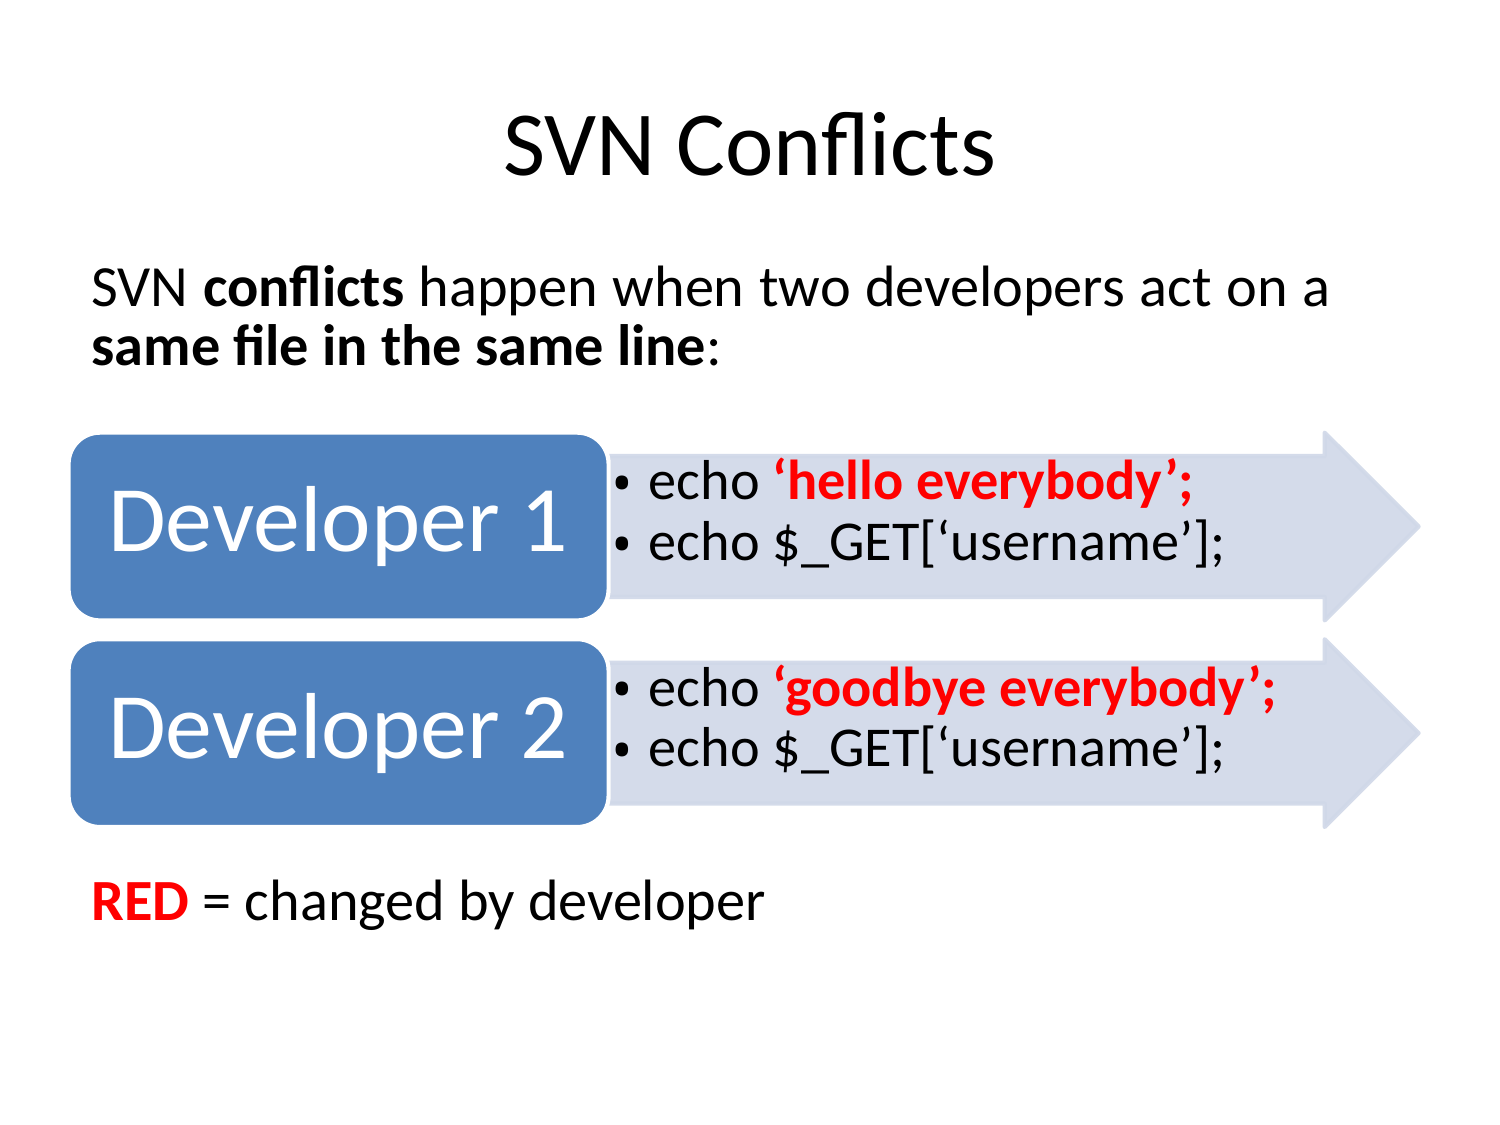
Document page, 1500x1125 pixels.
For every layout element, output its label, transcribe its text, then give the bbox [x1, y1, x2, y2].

text_box Developer 2 [68, 639, 609, 828]
text_box Developer 1 [68, 432, 609, 621]
title SVN Conflicts [75, 45, 1426, 233]
text_box SVN conflicts happen when two developers act on a same file in the same line: [76, 255, 1424, 406]
text_box echo ‘hello everybody’; echo $_GET[‘username’]; [608, 432, 1419, 621]
text_box RED = changed by developer [76, 869, 1412, 953]
text_box echo ‘goodbye everybody’; echo $_GET[‘username’]; [608, 639, 1419, 828]
